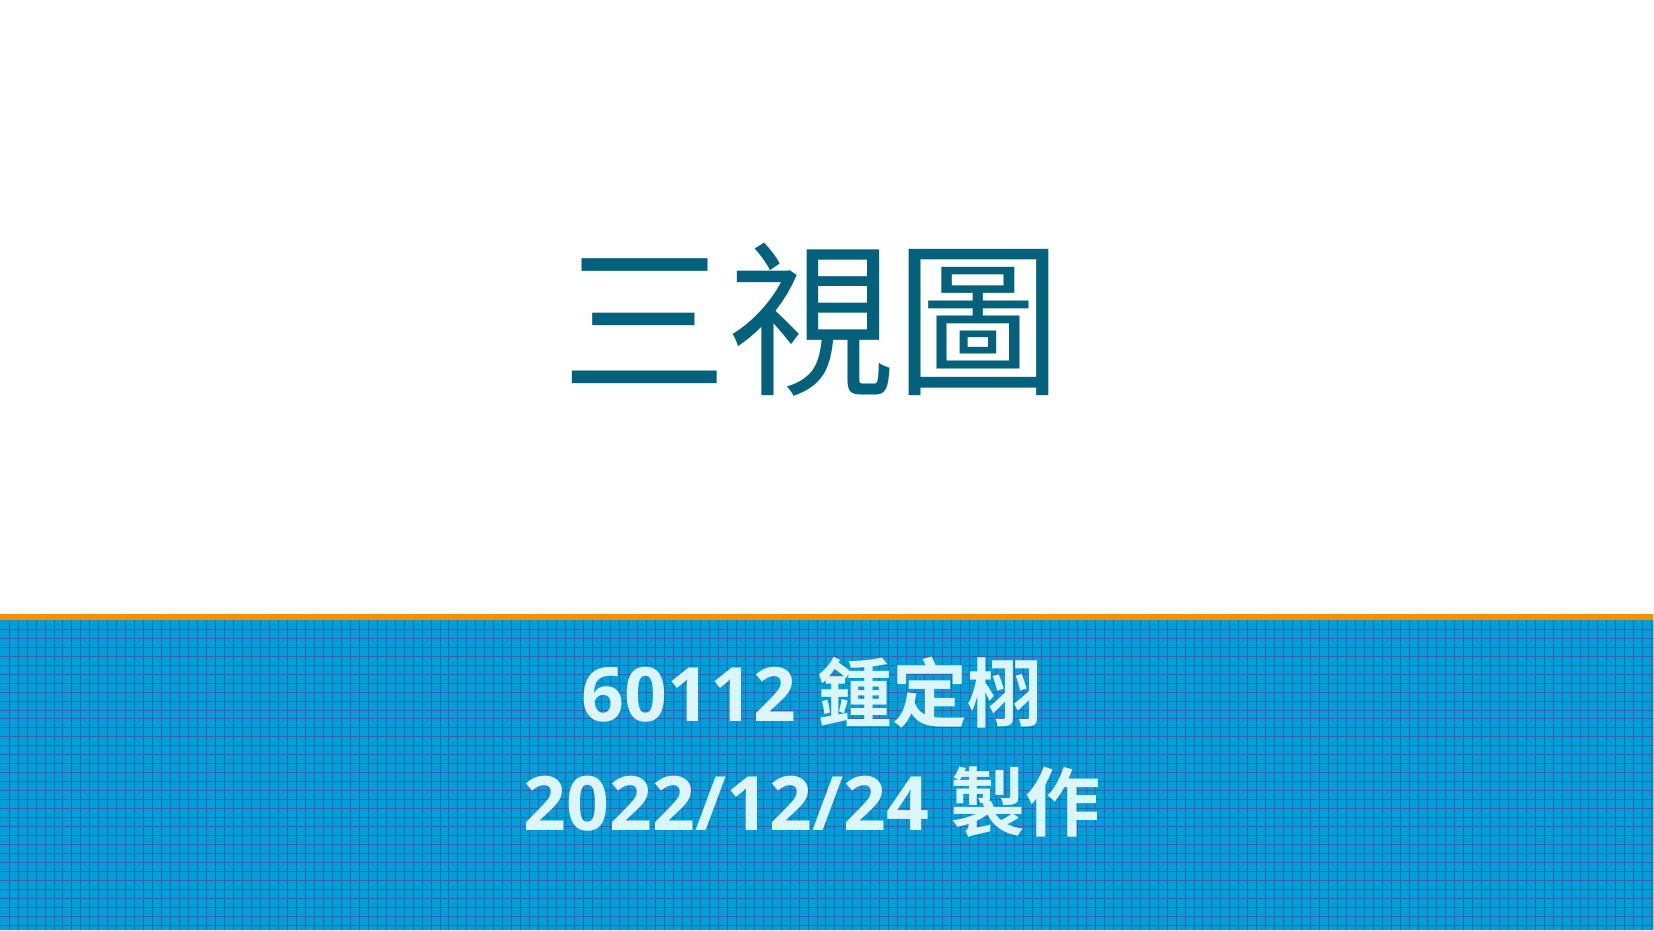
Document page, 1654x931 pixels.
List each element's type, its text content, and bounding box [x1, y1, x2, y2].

subtitle 60112鍾定栩 2022/12/24製作 [73, 634, 1551, 873]
title 三視圖 [73, 44, 1551, 576]
